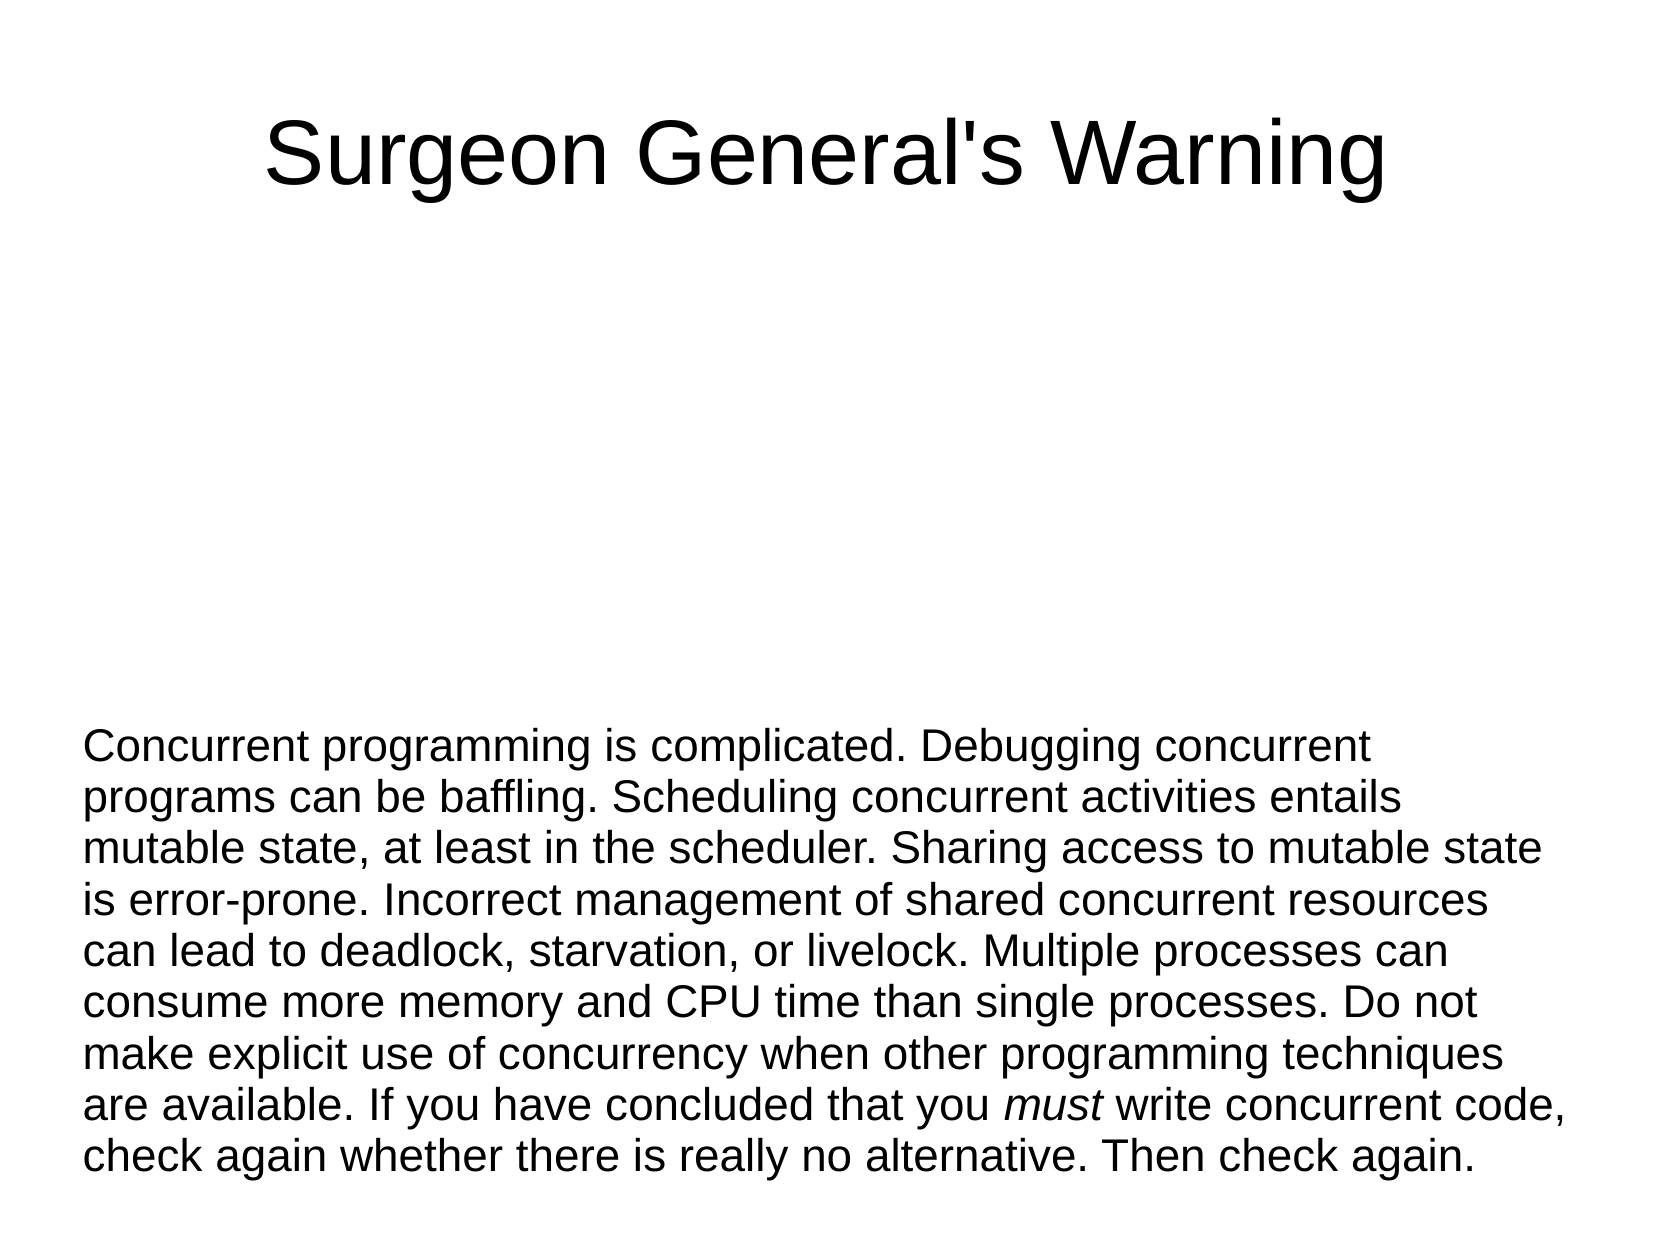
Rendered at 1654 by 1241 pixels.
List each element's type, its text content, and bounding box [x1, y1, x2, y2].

title Surgeon General's Warning [82, 49, 1571, 257]
list Concurrent programming is complicated. Debugging concurrent programs can be baffling. Scheduling concurrent activities entails mutable state, at least in the scheduler. Sharing access to mutable state is error-prone. Incorrect management of shared concurrent resources can lead to deadlock, starvation, or livelock. Multiple processes can consume more memory and CPU time than single processes. Do not make explicit use of concurrency when other programming techniques are available. If you have concluded that you must write concurrent code, check again whether there is really no alternative. Then check again. [82, 720, 1571, 1199]
